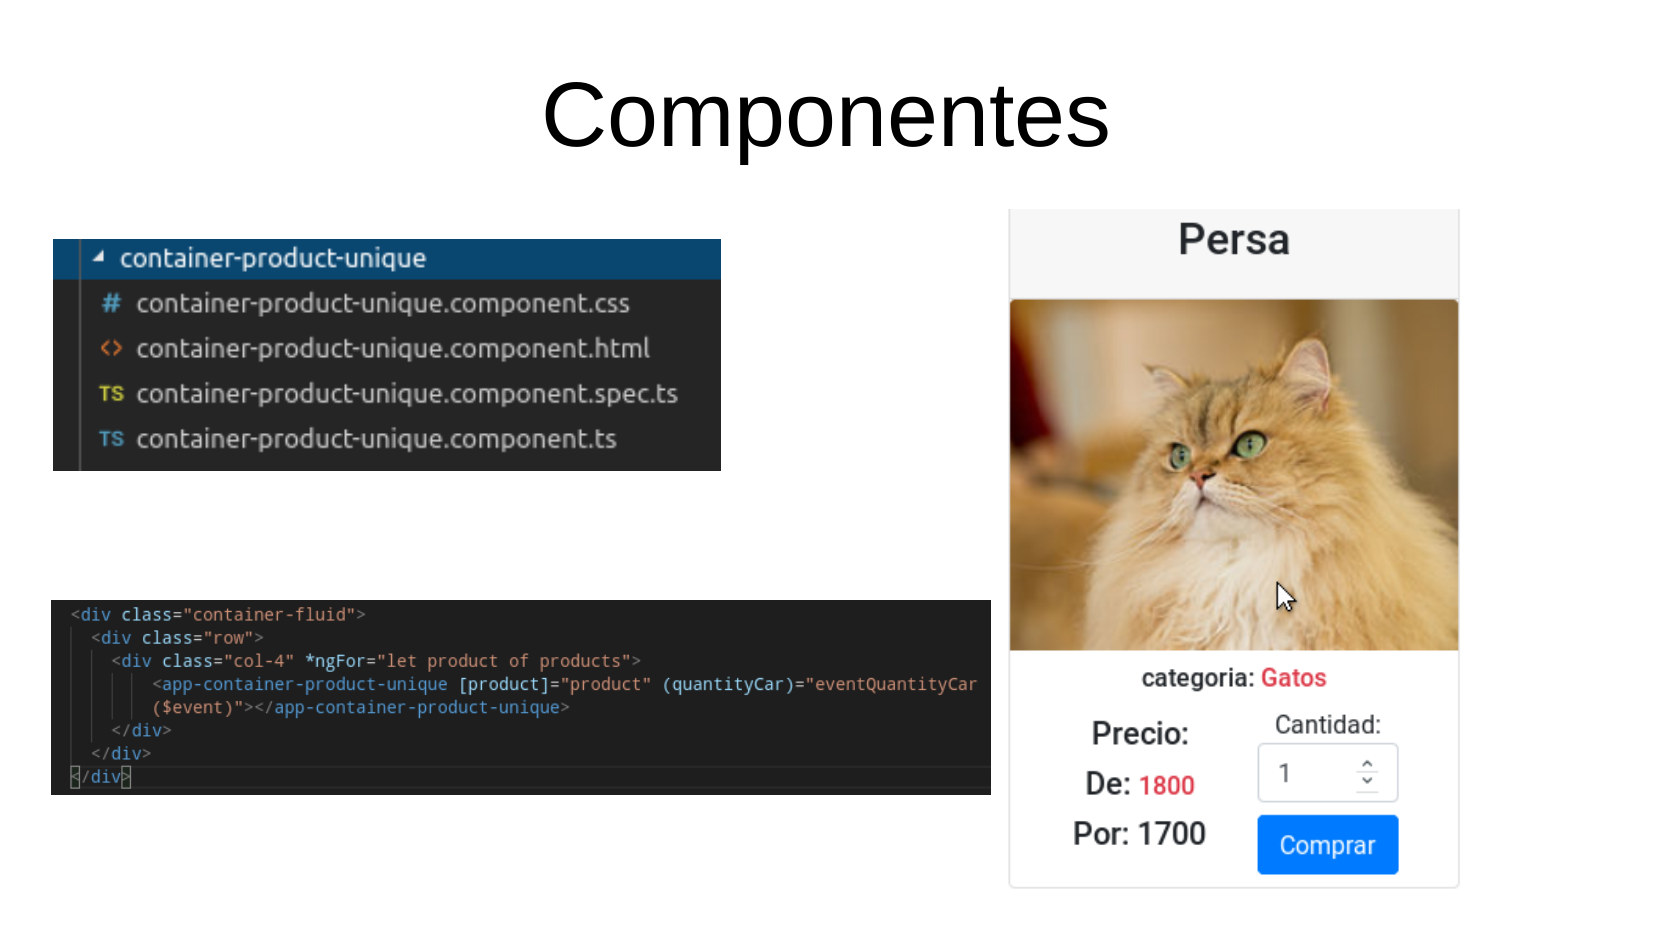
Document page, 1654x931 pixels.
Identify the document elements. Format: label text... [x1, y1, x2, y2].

picture [51, 209, 1471, 892]
title Componentes [82, 37, 1571, 193]
picture [53, 239, 721, 471]
